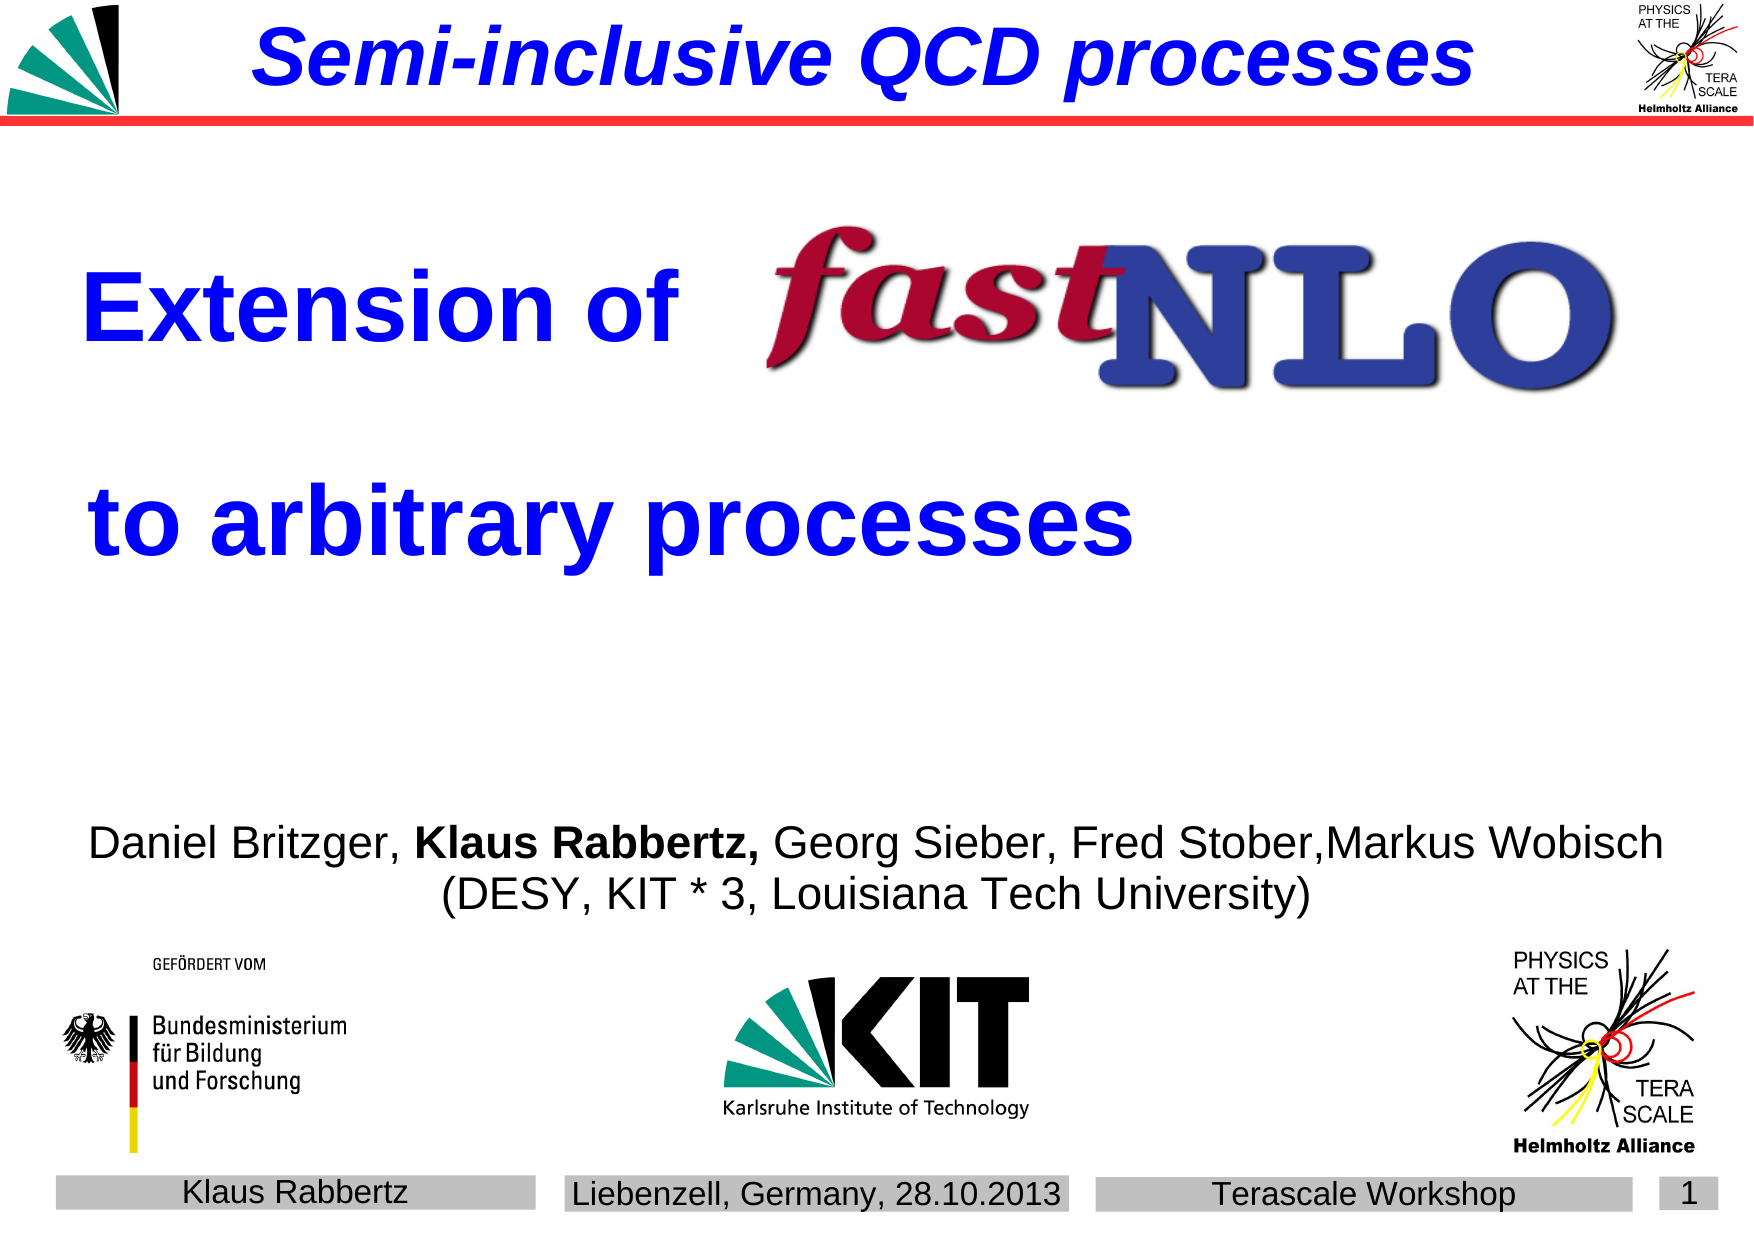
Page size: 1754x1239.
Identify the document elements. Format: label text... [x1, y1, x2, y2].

picture [1500, 944, 1708, 1158]
text_box to arbitrary processes [76, 459, 1149, 583]
picture [7, 5, 119, 116]
picture [724, 977, 1029, 1119]
text_box Extension of [68, 245, 692, 370]
picture [739, 213, 1638, 397]
picture [1631, 1, 1745, 115]
title Semi-inclusive QCD processes [123, 0, 1606, 114]
text_box Daniel Britzger, Klaus Rabbertz, Georg Sieber, Fred Stober,Markus Wobisch (DESY, KIT * 3, Louisiana Tech University) [76, 810, 1678, 926]
picture [62, 955, 346, 1153]
